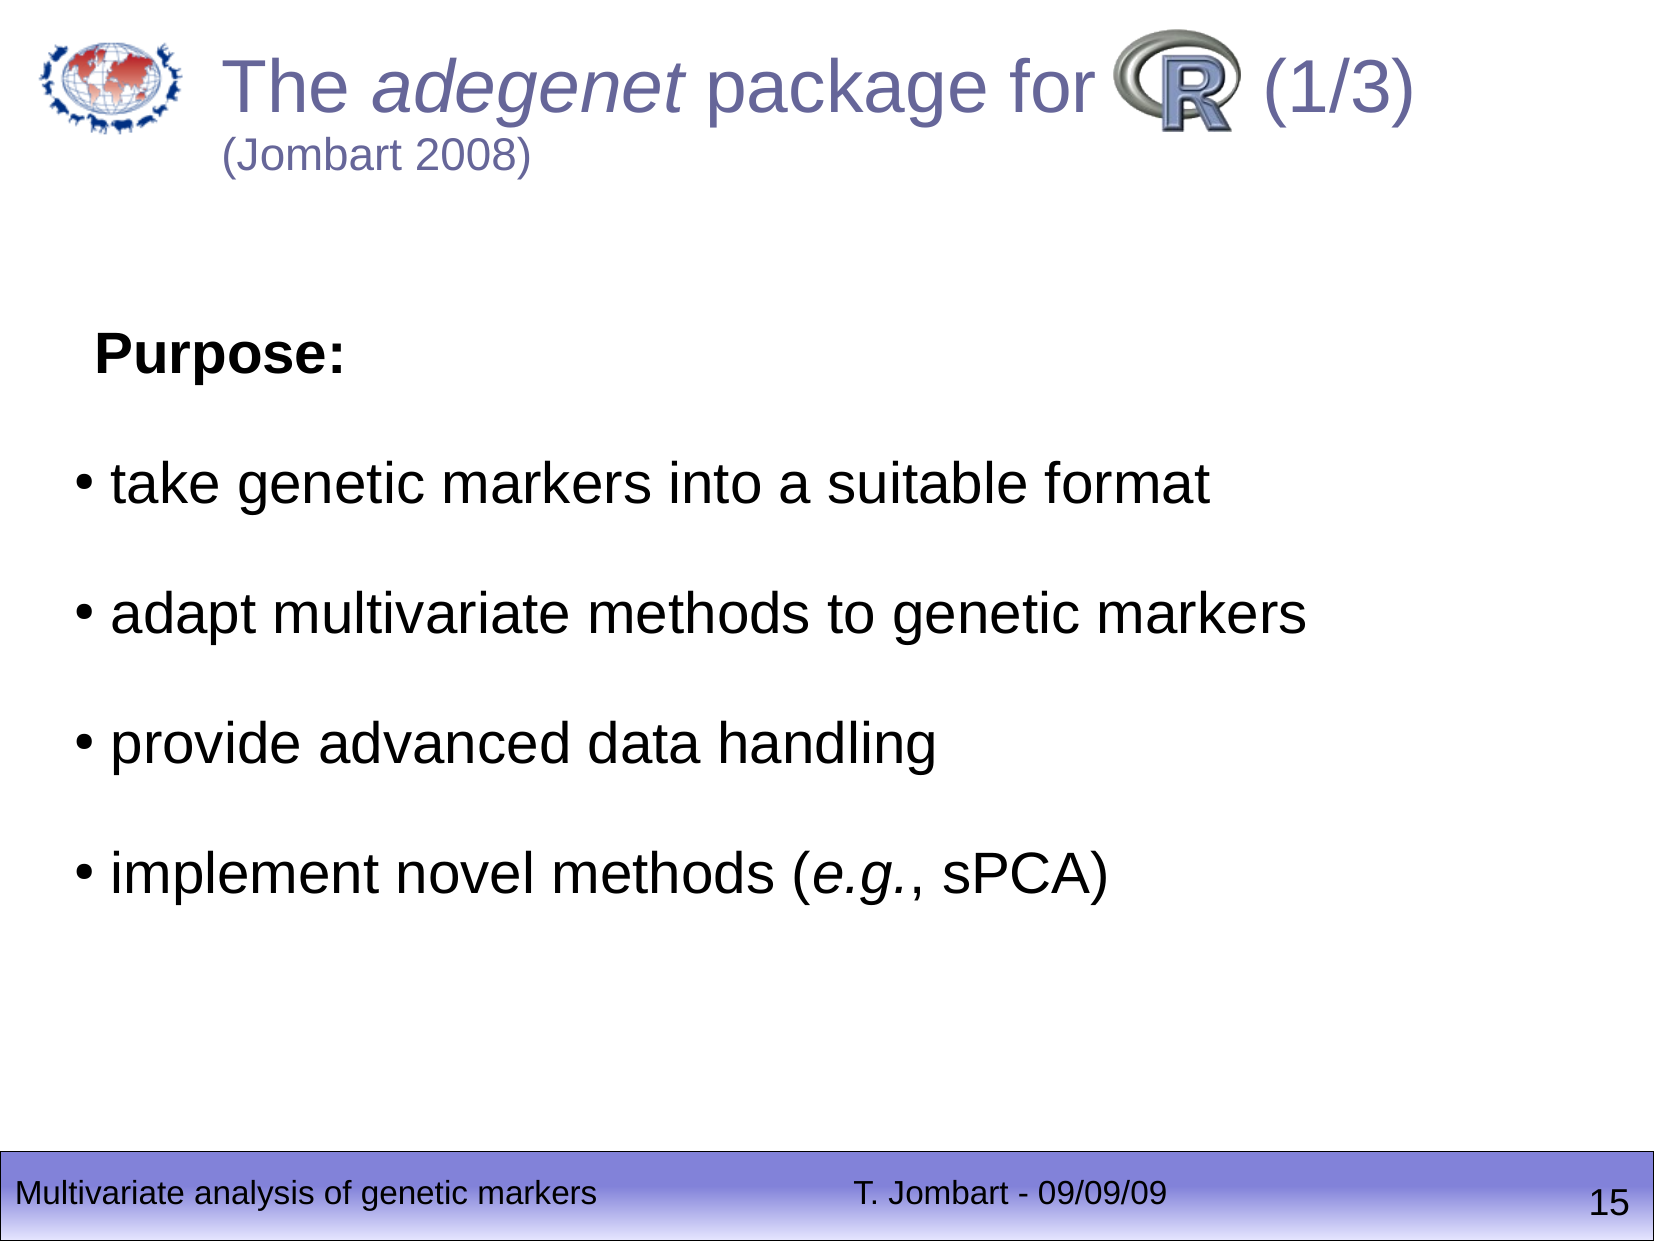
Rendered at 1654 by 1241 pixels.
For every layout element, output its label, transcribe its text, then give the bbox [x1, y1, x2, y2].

text_box T. Jombart - 09/09/09 [838, 1167, 1202, 1225]
text_box Multivariate analysis of genetic markers [0, 1167, 614, 1220]
picture [25, 29, 186, 144]
text_box Purpose: take genetic markers into a suitable format adapt multivariate methods to genetic markers provide advanced data handling implement novel methods (e.g., sPCA) [59, 313, 1506, 914]
picture [1113, 29, 1241, 132]
text_box The adegenet package for (1/3) (Jombart 2008) [206, 37, 1654, 188]
text_box [0, 1151, 1654, 1241]
text_box 15 [1573, 1174, 1654, 1232]
